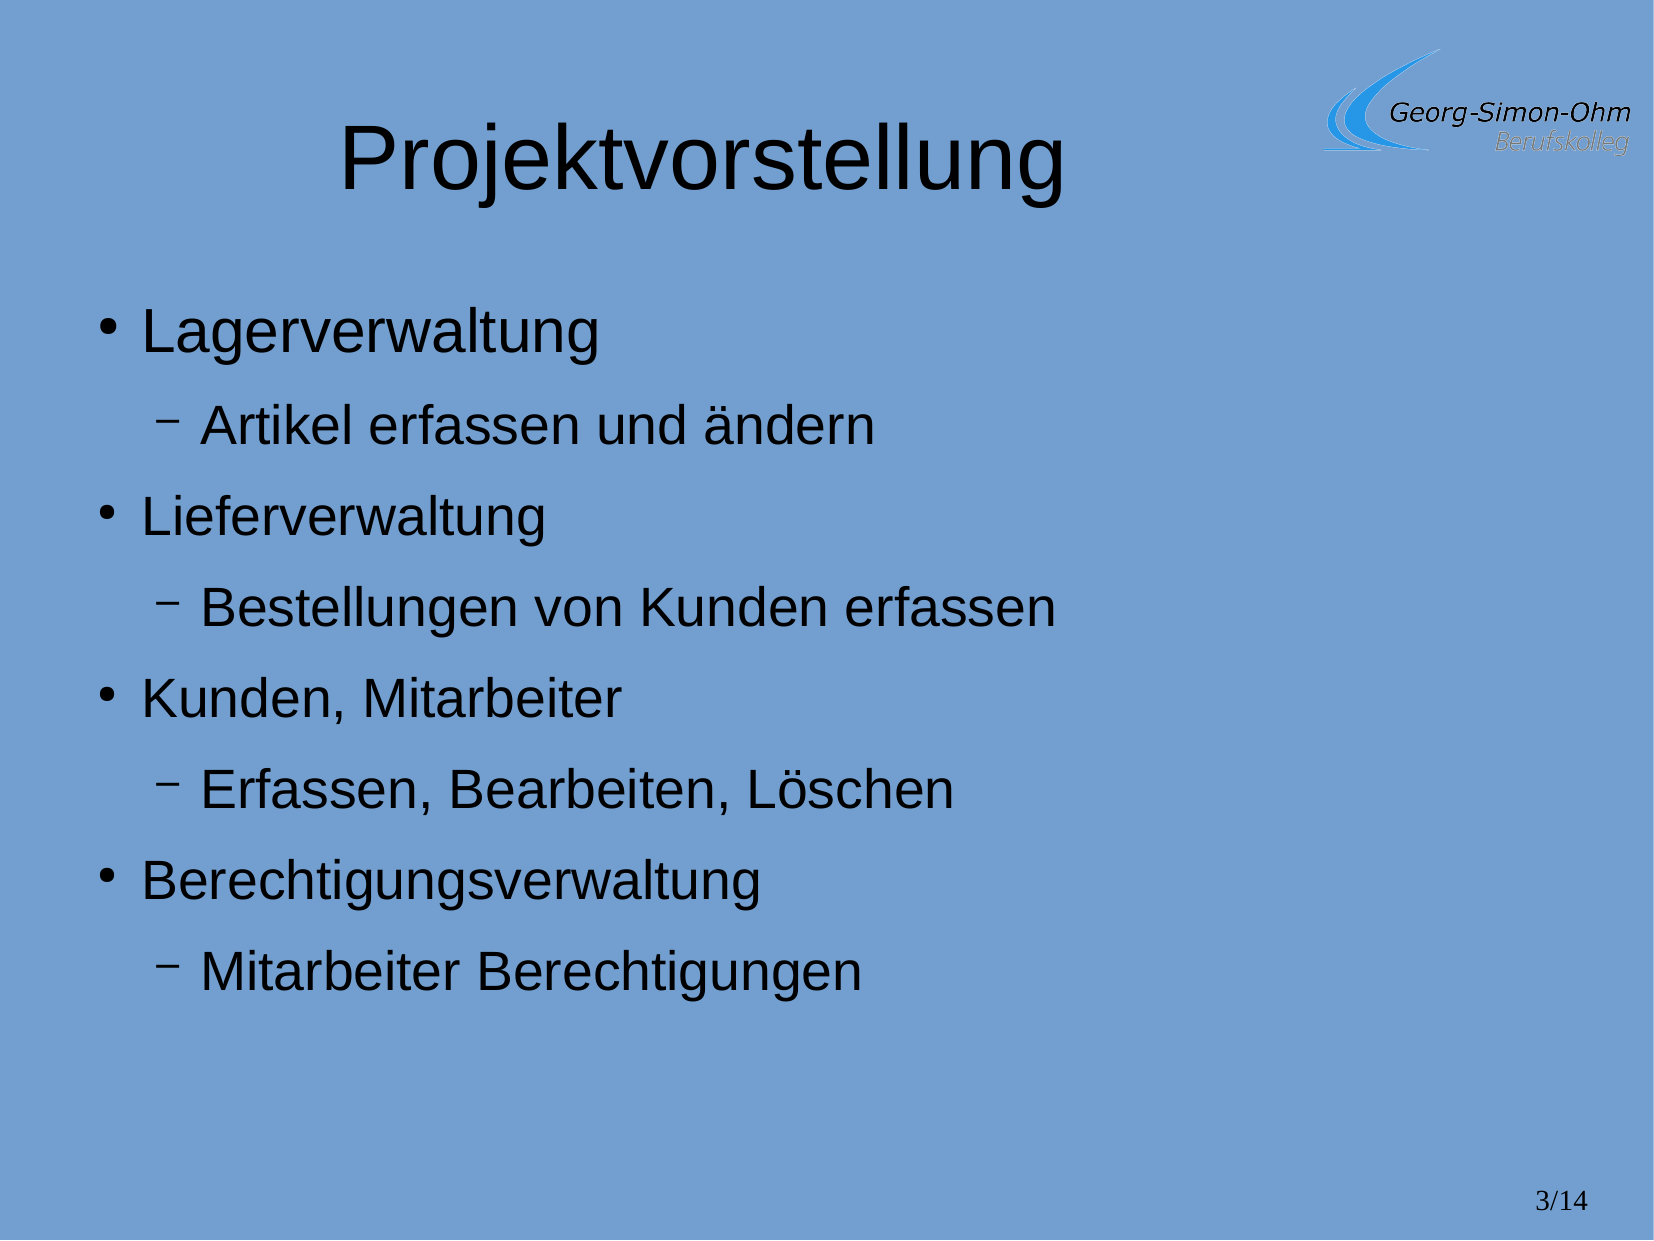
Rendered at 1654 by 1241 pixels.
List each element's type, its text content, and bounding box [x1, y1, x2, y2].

text_box <number>/14 [1535, 1181, 1607, 1221]
list Lagerverwaltung Artikel erfassen und ändern Lieferverwaltung Bestellungen von Kunden erfassen Kunden, Mitarbeiter Erfassen, Bearbeiten, Löschen Berechtigungsverwaltung Mitarbeiter Berechtigungen [82, 290, 1571, 1010]
picture [1325, 49, 1630, 156]
title Projektvorstellung [82, 49, 1325, 257]
